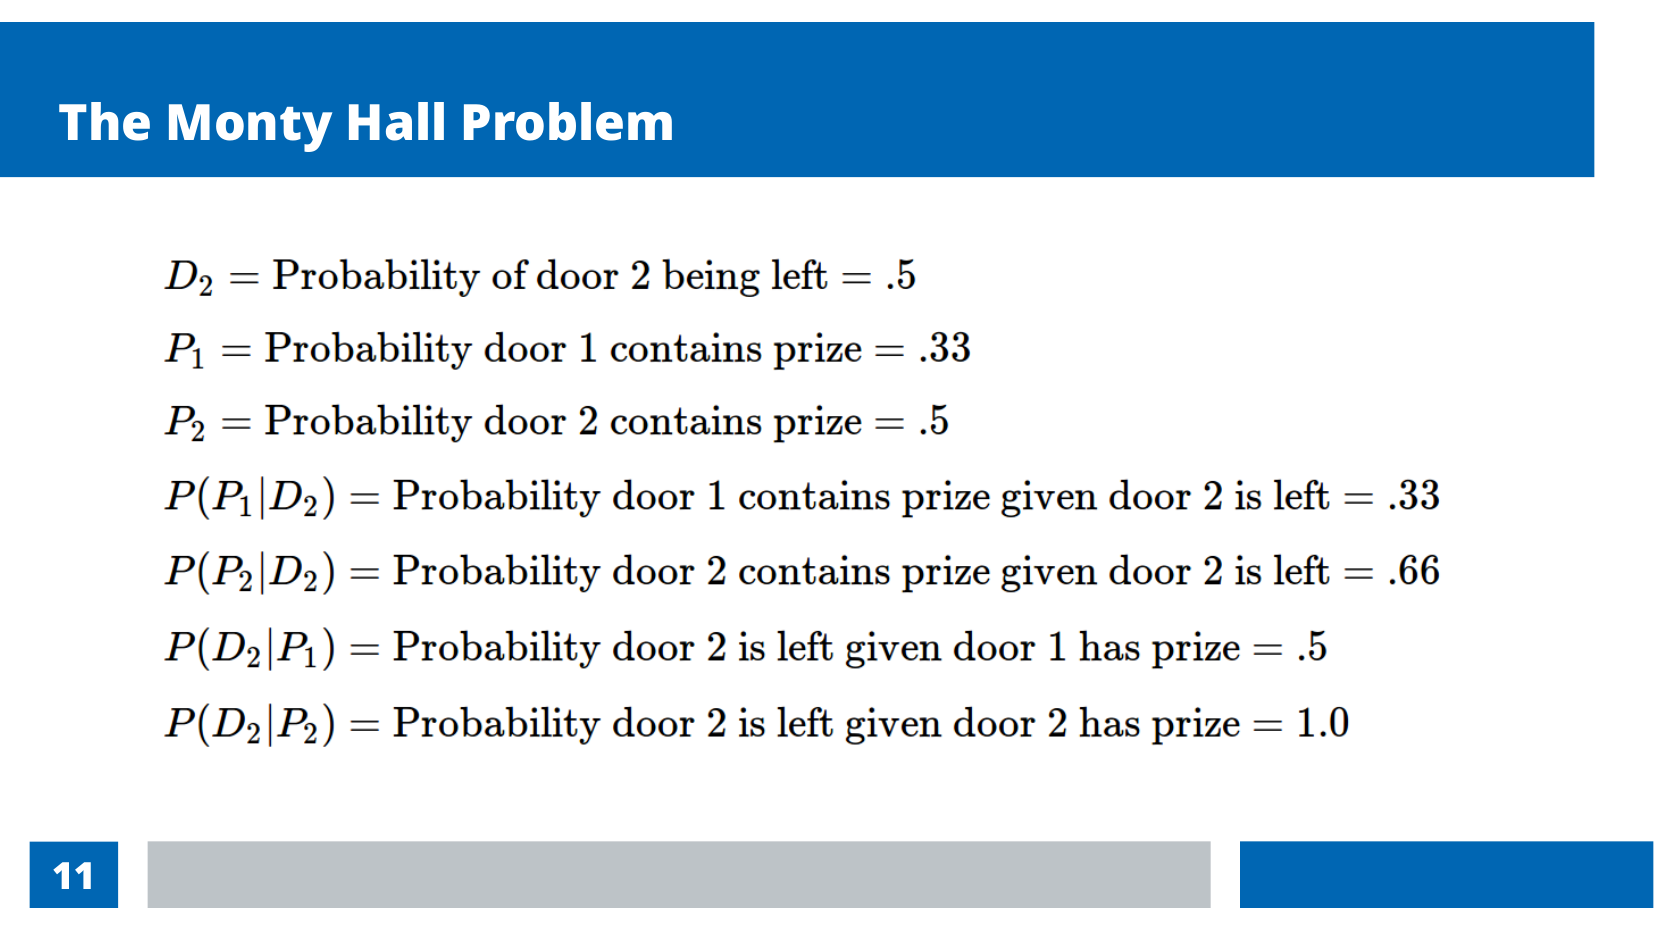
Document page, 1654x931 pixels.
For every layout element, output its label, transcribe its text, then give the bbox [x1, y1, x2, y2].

title The Monty Hall Problem [59, 44, 1595, 156]
picture [161, 247, 1456, 766]
